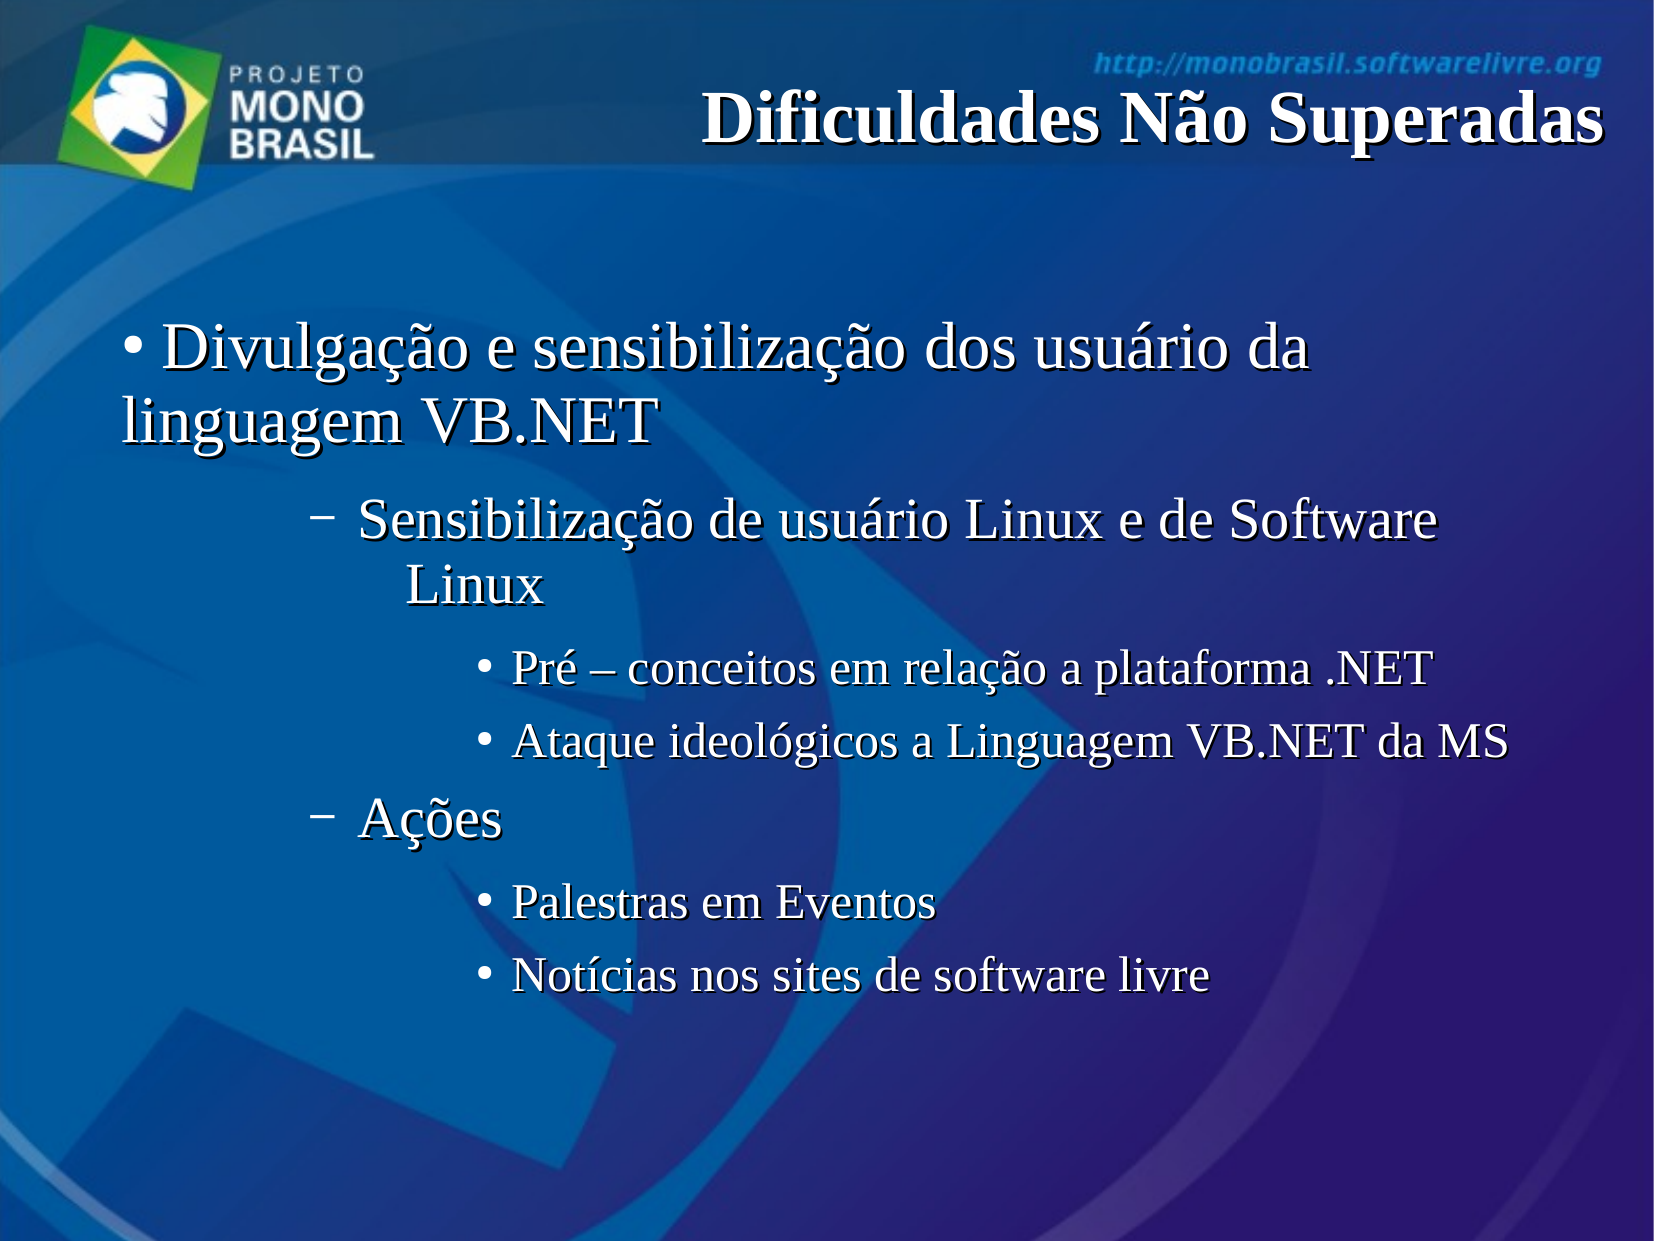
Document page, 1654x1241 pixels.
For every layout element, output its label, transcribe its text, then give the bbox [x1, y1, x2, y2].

list Divulgação e sensibilização dos usuário da linguagem VB.NET Sensibilização de usuário Linux e de Software Linux Pré – conceitos em relação a plataforma .NET Ataque ideológicos a Linguagem VB.NET da MS Ações Palestras em Eventos Notícias nos sites de software livre [121, 309, 1534, 1091]
title Dificuldades Não Superadas [222, 43, 1606, 191]
picture [0, 0, 1654, 1241]
